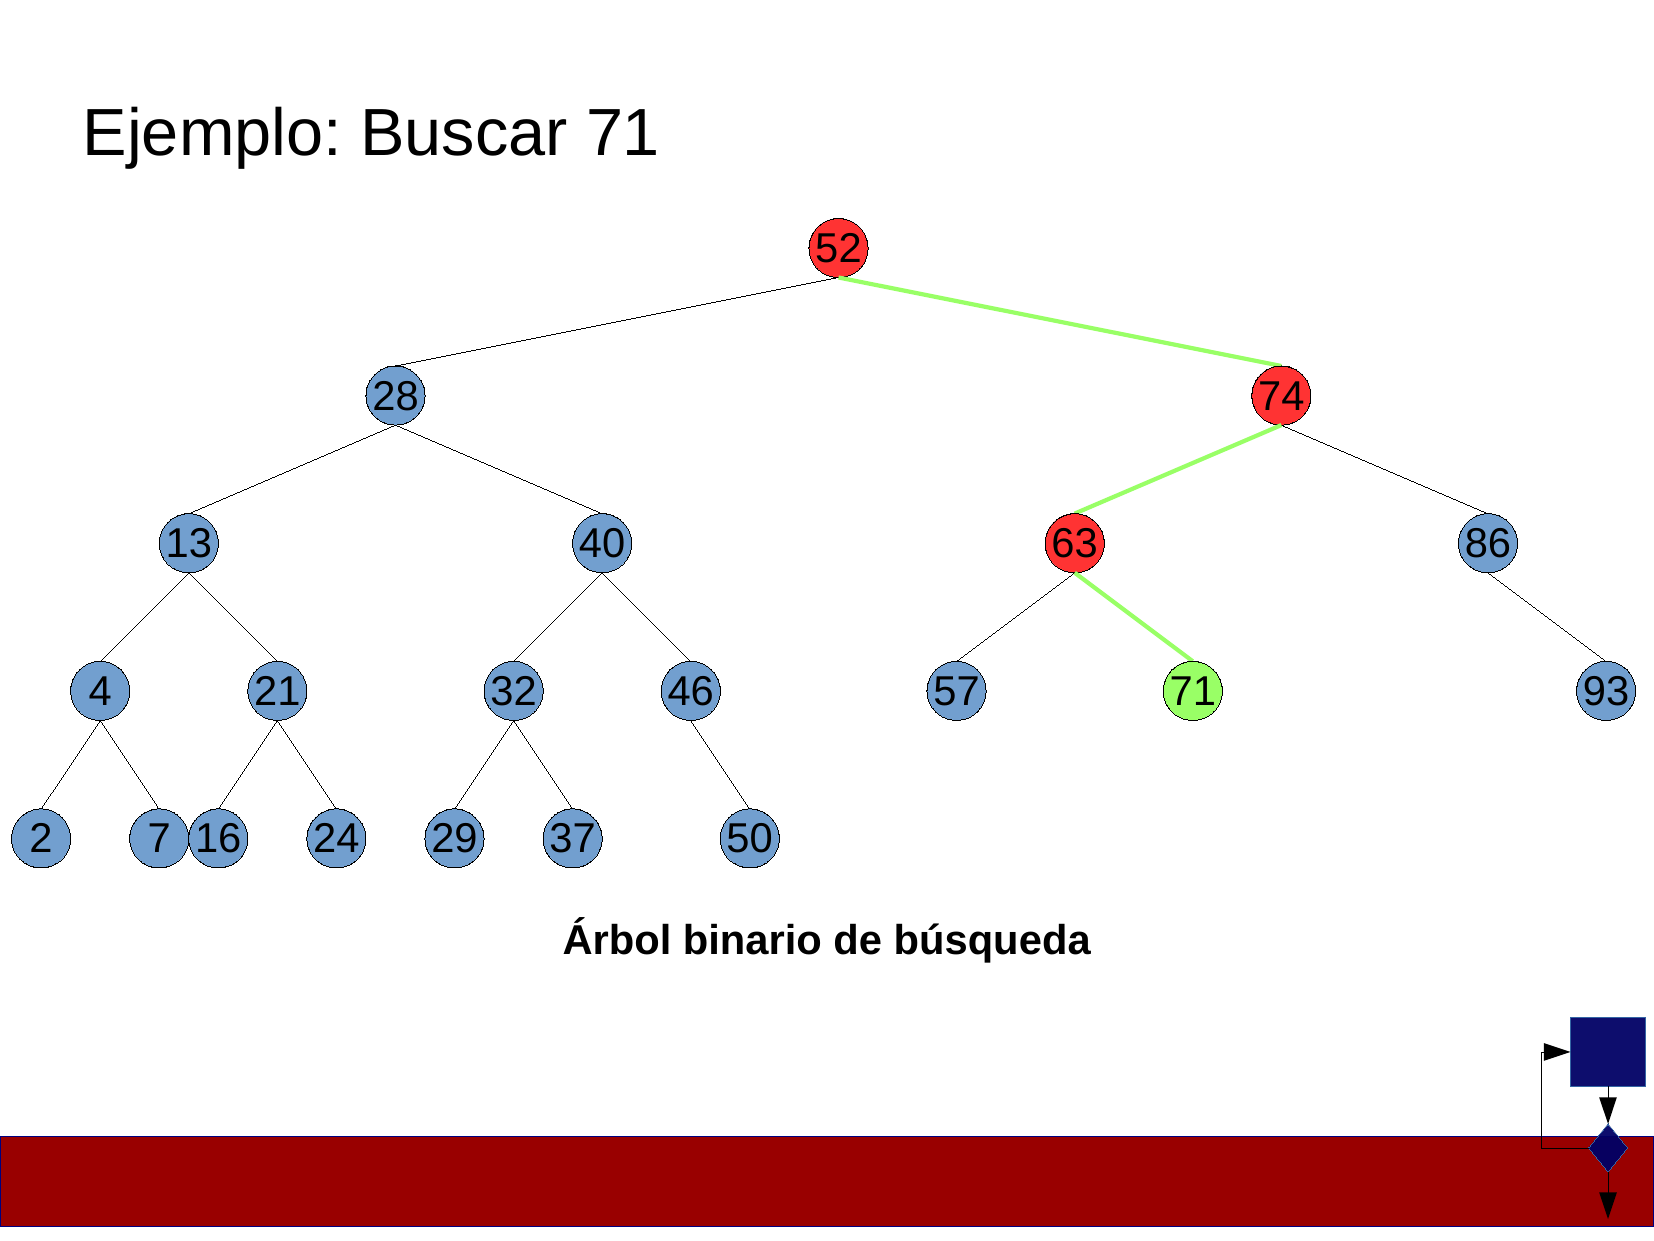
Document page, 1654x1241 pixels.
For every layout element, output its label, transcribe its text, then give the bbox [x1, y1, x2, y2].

text_box 4 [70, 661, 130, 721]
subtitle Ejemplo: Buscar 71 Árbol binario de búsqueda [82, 49, 1571, 1010]
text_box 93 [1576, 661, 1636, 721]
text_box 32 [484, 661, 544, 721]
text_box 37 [543, 808, 603, 868]
text_box 86 [1458, 513, 1518, 573]
text_box 24 [306, 808, 366, 868]
text_box 21 [247, 661, 307, 721]
text_box [0, 1124, 1654, 1227]
text_box 13 [159, 513, 219, 573]
text_box 28 [365, 366, 426, 425]
text_box 74 [1251, 366, 1311, 426]
text_box 57 [926, 661, 987, 721]
text_box 2 [11, 808, 71, 868]
text_box 63 [1045, 513, 1105, 573]
text_box 52 [808, 218, 869, 278]
text_box 7 [129, 808, 189, 868]
text_box 71 [1163, 661, 1223, 721]
text_box 50 [720, 808, 780, 868]
text_box 29 [424, 808, 485, 868]
text_box 46 [661, 661, 721, 721]
text_box 16 [188, 808, 248, 868]
text_box [1570, 1017, 1646, 1087]
text_box 40 [572, 513, 632, 573]
